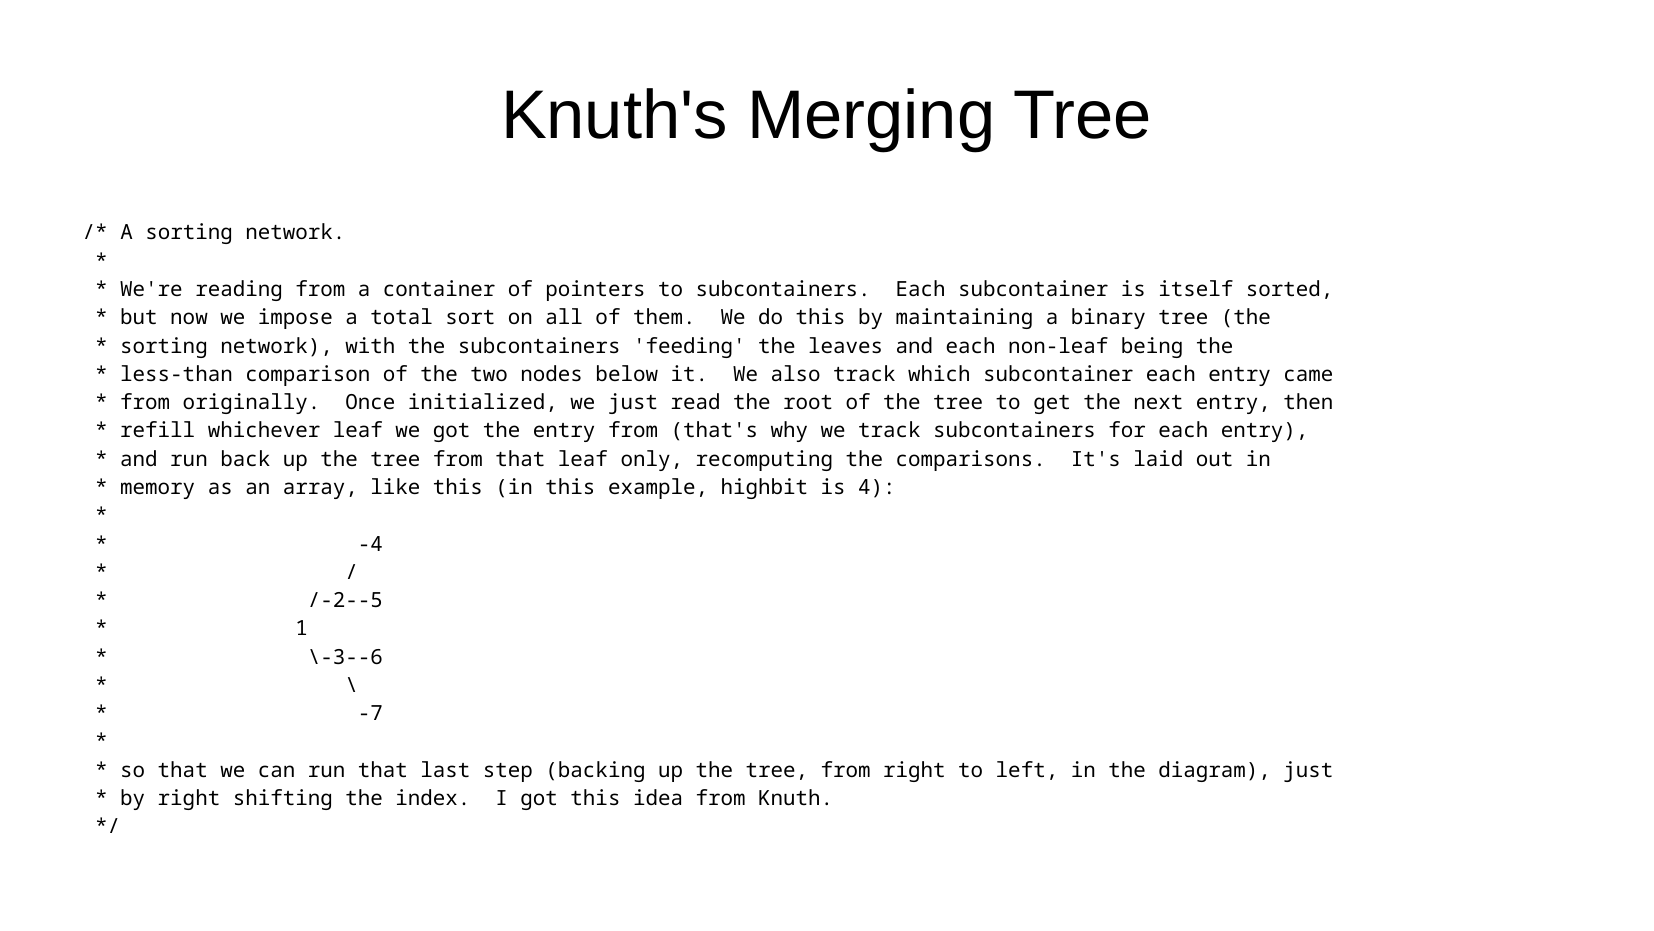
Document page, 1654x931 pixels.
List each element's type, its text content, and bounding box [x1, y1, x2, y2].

title Knuth's Merging Tree [82, 37, 1571, 193]
subtitle /* A sorting network. * * We're reading from a container of pointers to subcontainers. Each subcontainer is itself sorted, * but now we impose a total sort on all of them. We do this by maintaining a binary tree (the * sorting network), with the subcontainers 'feeding' the leaves and each non-leaf being the * less-than comparison of the two nodes below it. We also track which subcontainer each entry came * from originally. Once initialized, we just read the root of the tree to get the next entry, then * refill whichever leaf we got the entry from (that's why we track subcontainers for each entry), * and run back up the tree from that leaf only, recomputing the comparisons. It's laid out in * memory as an array, like this (in this example, highbit is 4): * * -4 * / * /-2--5 * 1 * \-3--6 * \ * -7 * * so that we can run that last step (backing up the tree, from right to left, in the diagram), just * by right shifting the index. I got this idea from Knuth. */ [82, 217, 1571, 858]
